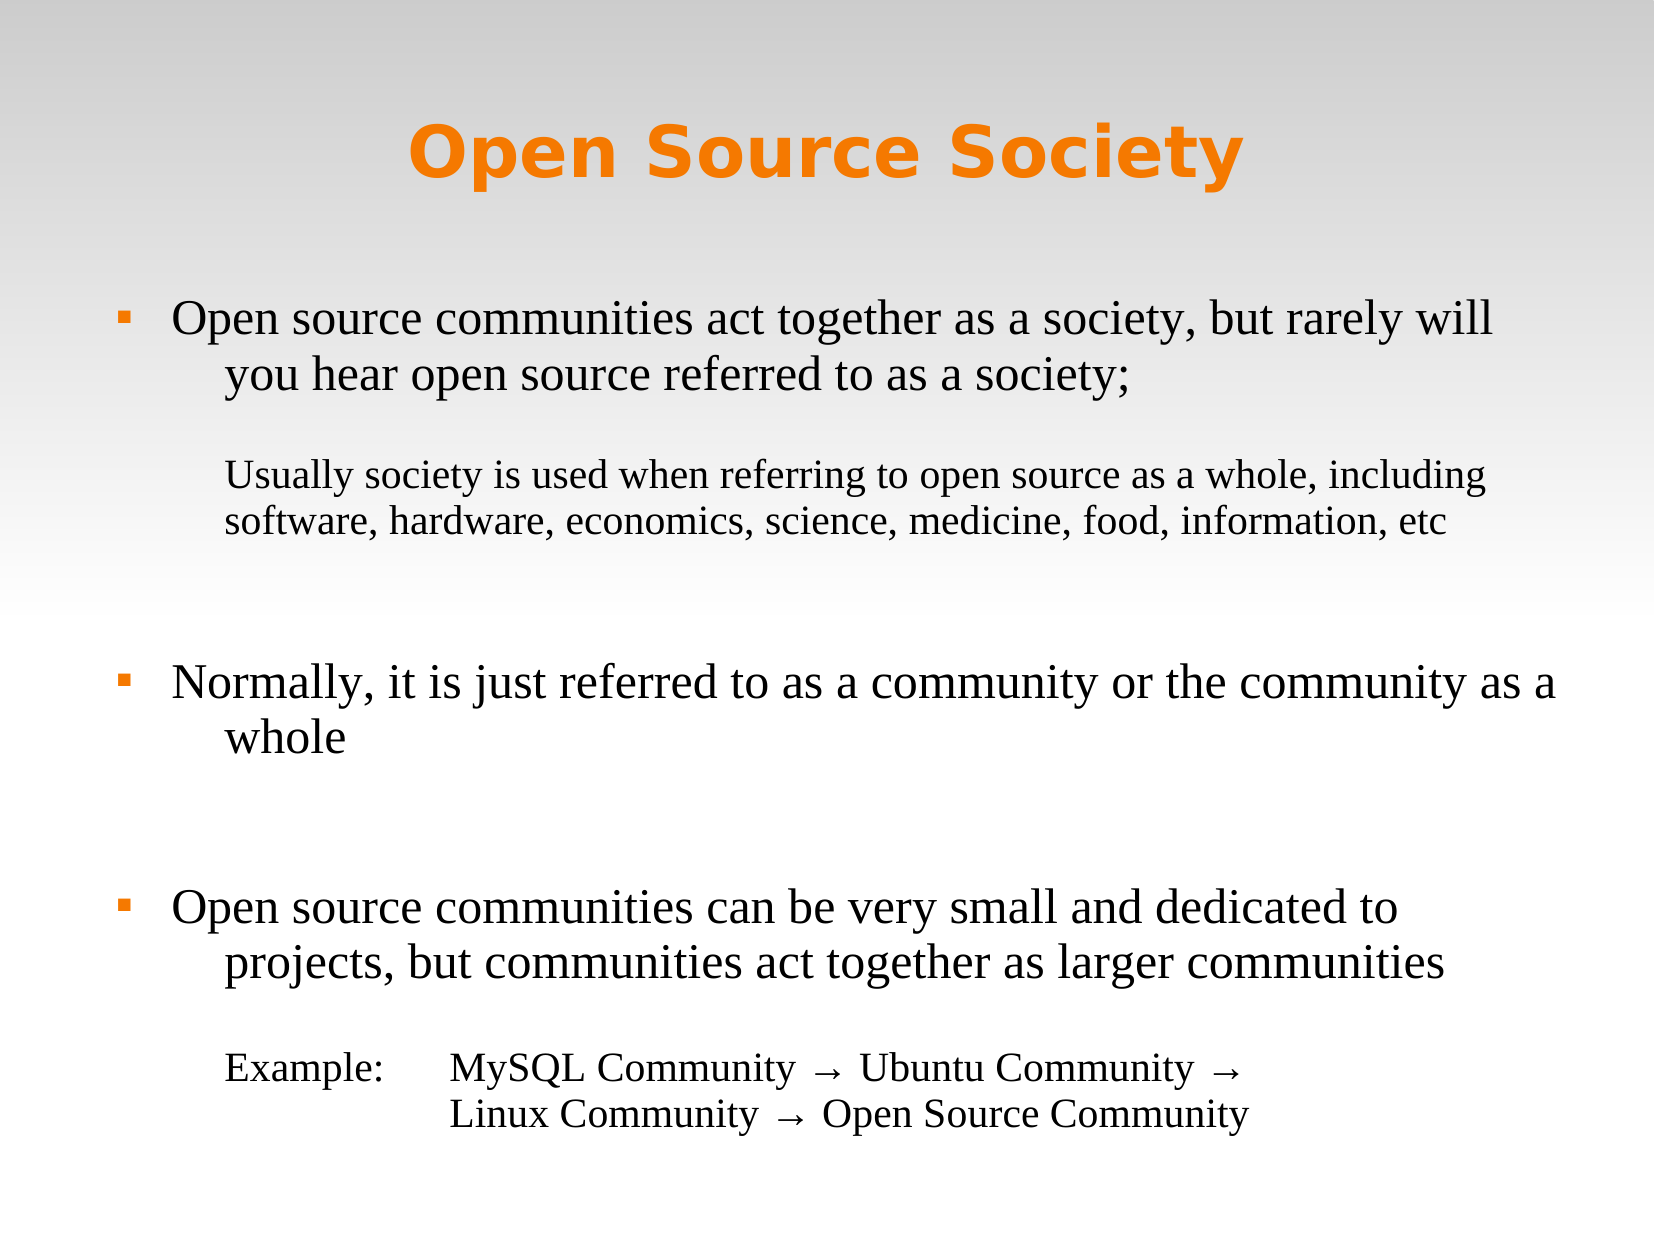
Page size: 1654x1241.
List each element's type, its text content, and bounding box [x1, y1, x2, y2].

title Open Source Society [82, 49, 1571, 257]
list Open source communities act together as a society, but rarely will you hear open source referred to as a society; Usually society is used when referring to open source as a whole, including software, hardware, economics, science, medicine, food, information, etc Normally, it is just referred to as a community or the community as a whole Open source communities can be very small and dedicated to projects, but communities act together as larger communities Example: MySQL Community → Ubuntu Community → Linux Community → Open Source Community [82, 290, 1571, 1206]
